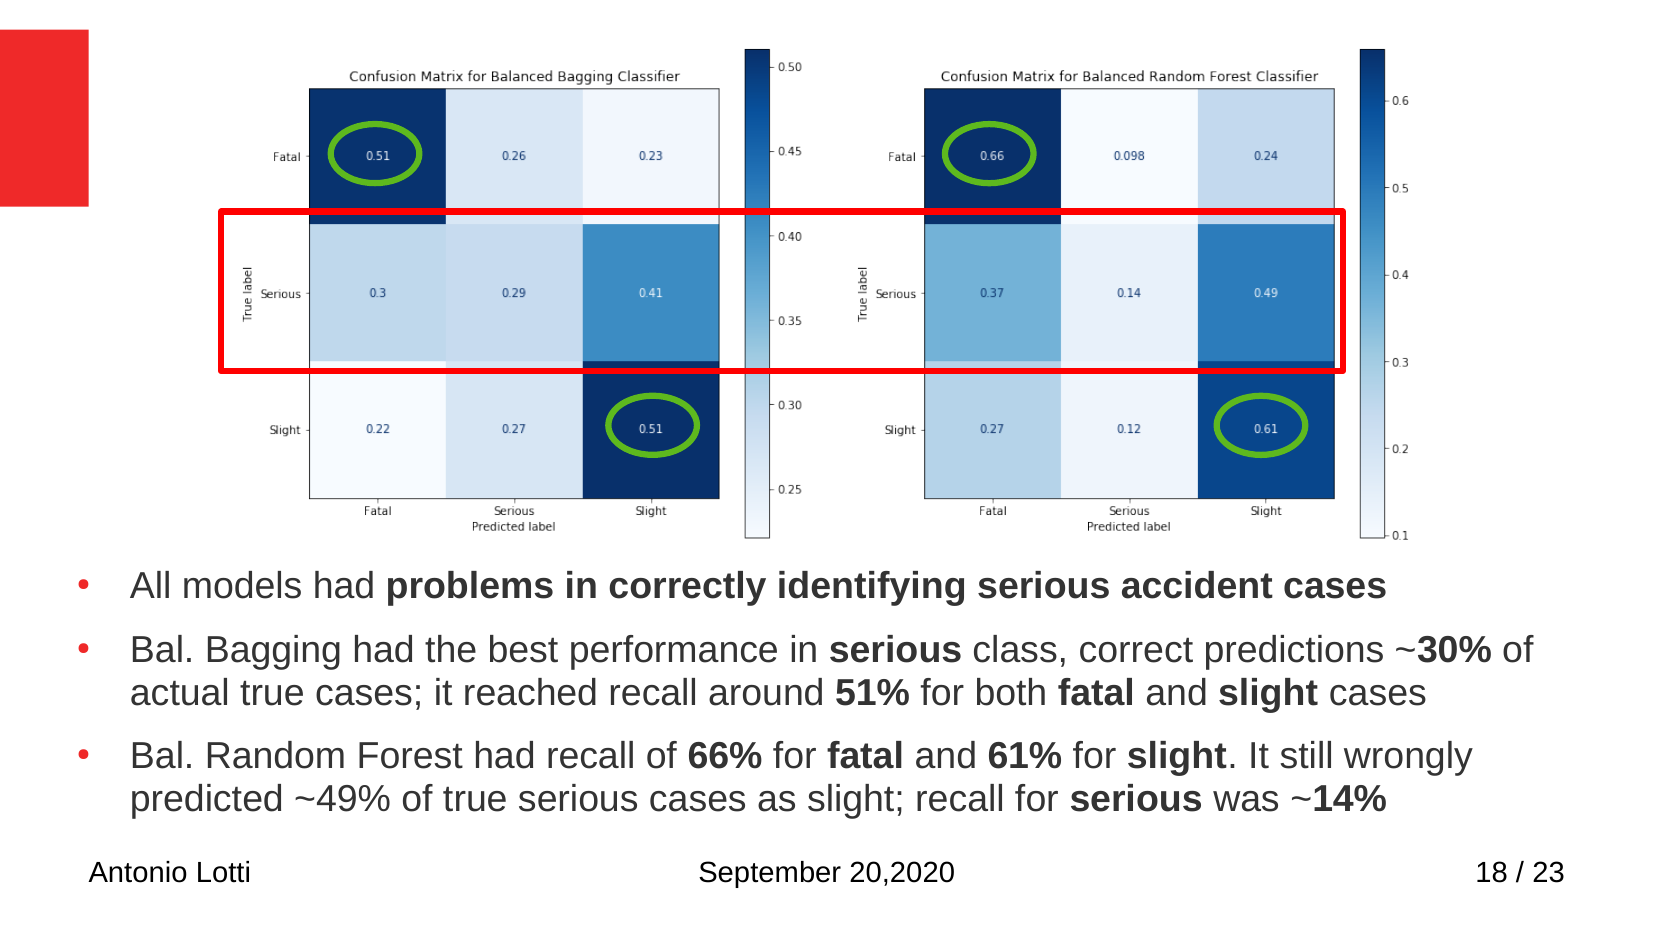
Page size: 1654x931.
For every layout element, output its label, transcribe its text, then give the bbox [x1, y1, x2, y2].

picture [236, 41, 1418, 550]
list All models had problems in correctly identifying serious accident cases Bal. Bagging had the best performance in serious class, correct predictions ~30% of actual true cases; it reached recall around 51% for both fatal and slight cases Bal. Random Forest had recall of 66% for fatal and 61% for slight. It still wrongly predicted ~49% of true serious cases as slight; recall for serious was ~14% [59, 564, 1618, 721]
picture [236, 215, 1340, 368]
